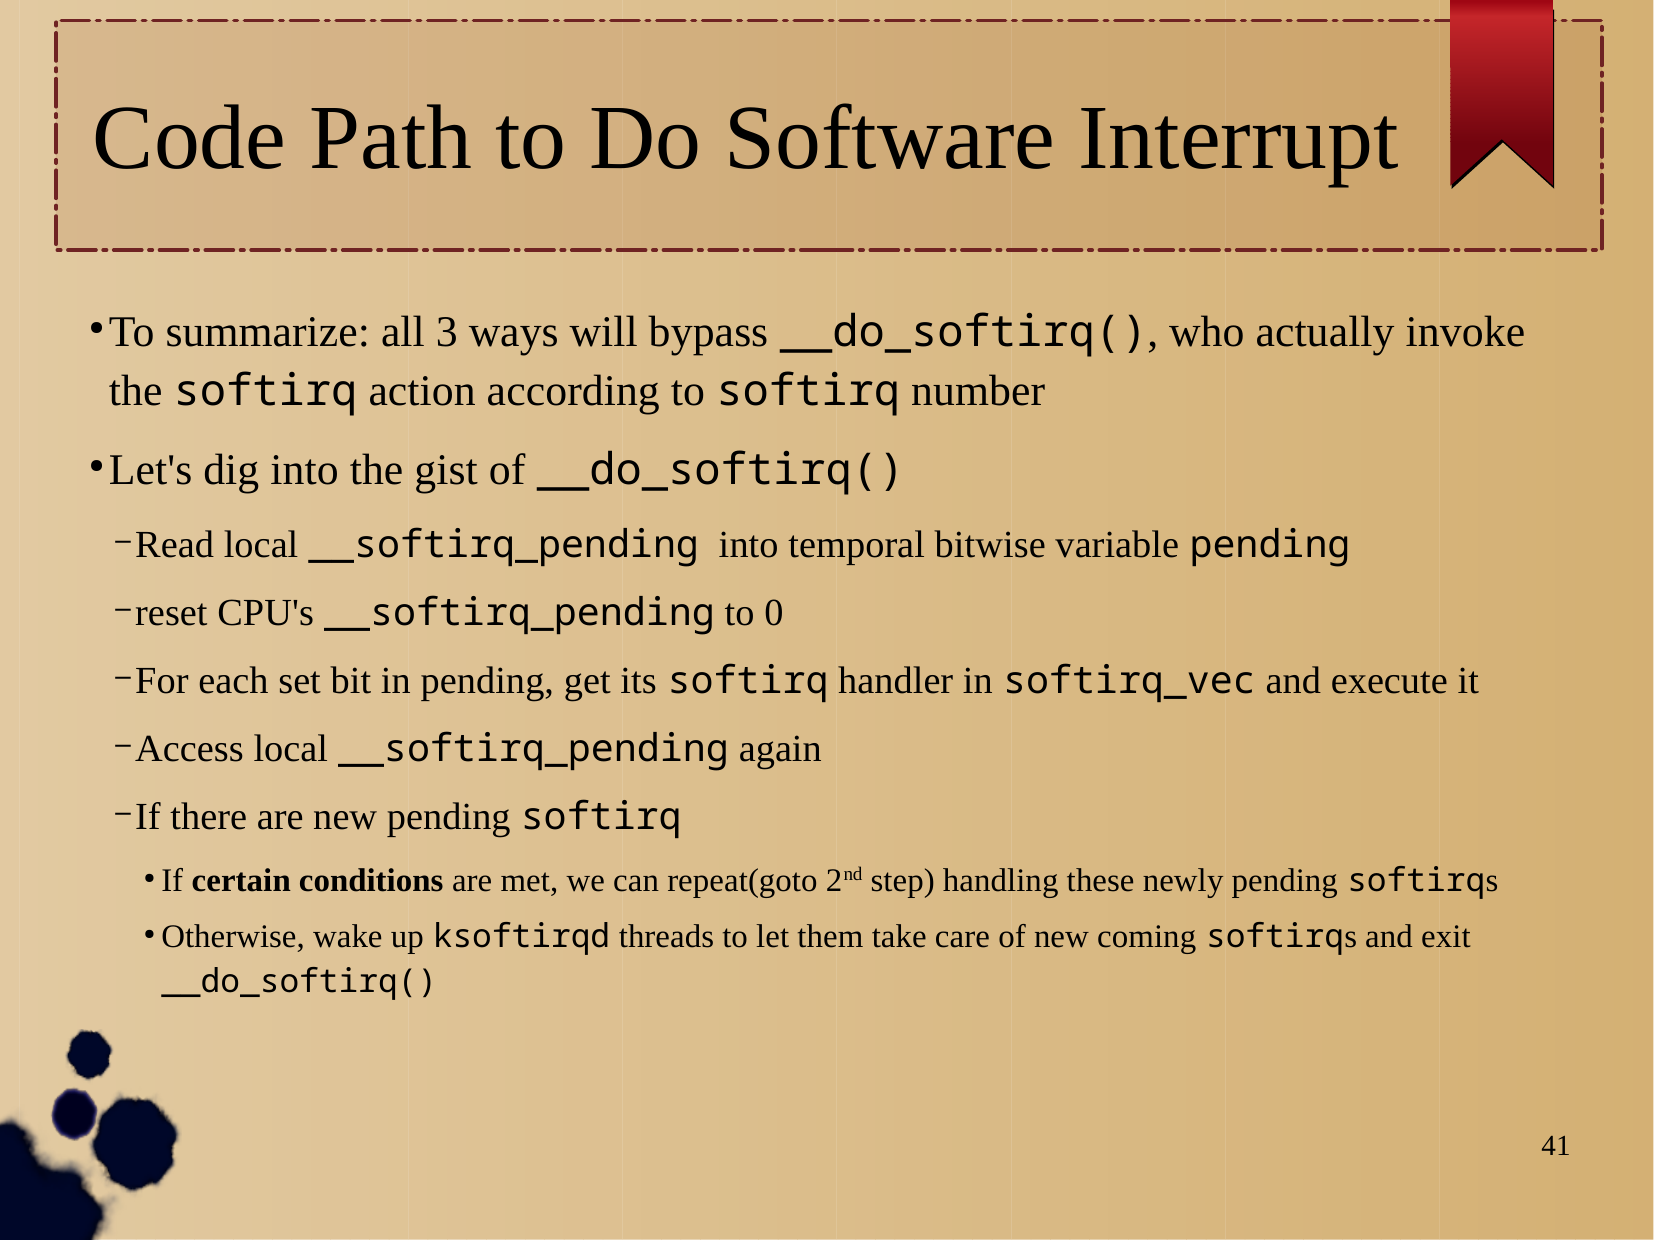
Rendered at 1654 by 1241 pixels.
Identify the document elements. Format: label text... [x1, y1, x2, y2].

list To summarize: all 3 ways will bypass __do_softirq(), who actually invoke the softirq action according to softirq number Let's dig into the gist of __do_softirq() Read local __softirq_pending into temporal bitwise variable pending reset CPU's __softirq_pending to 0 For each set bit in pending, get its softirq handler in softirq_vec and execute it Access local __softirq_pending again If there are new pending softirq If certain conditions are met, we can repeat(goto 2nd step) handling these newly pending softirqs Otherwise, wake up ksoftirqd threads to let them take care of new coming softirqs and exit __do_softirq() [82, 299, 1571, 1019]
title Code Path to Do Software Interrupt [82, 47, 1412, 229]
